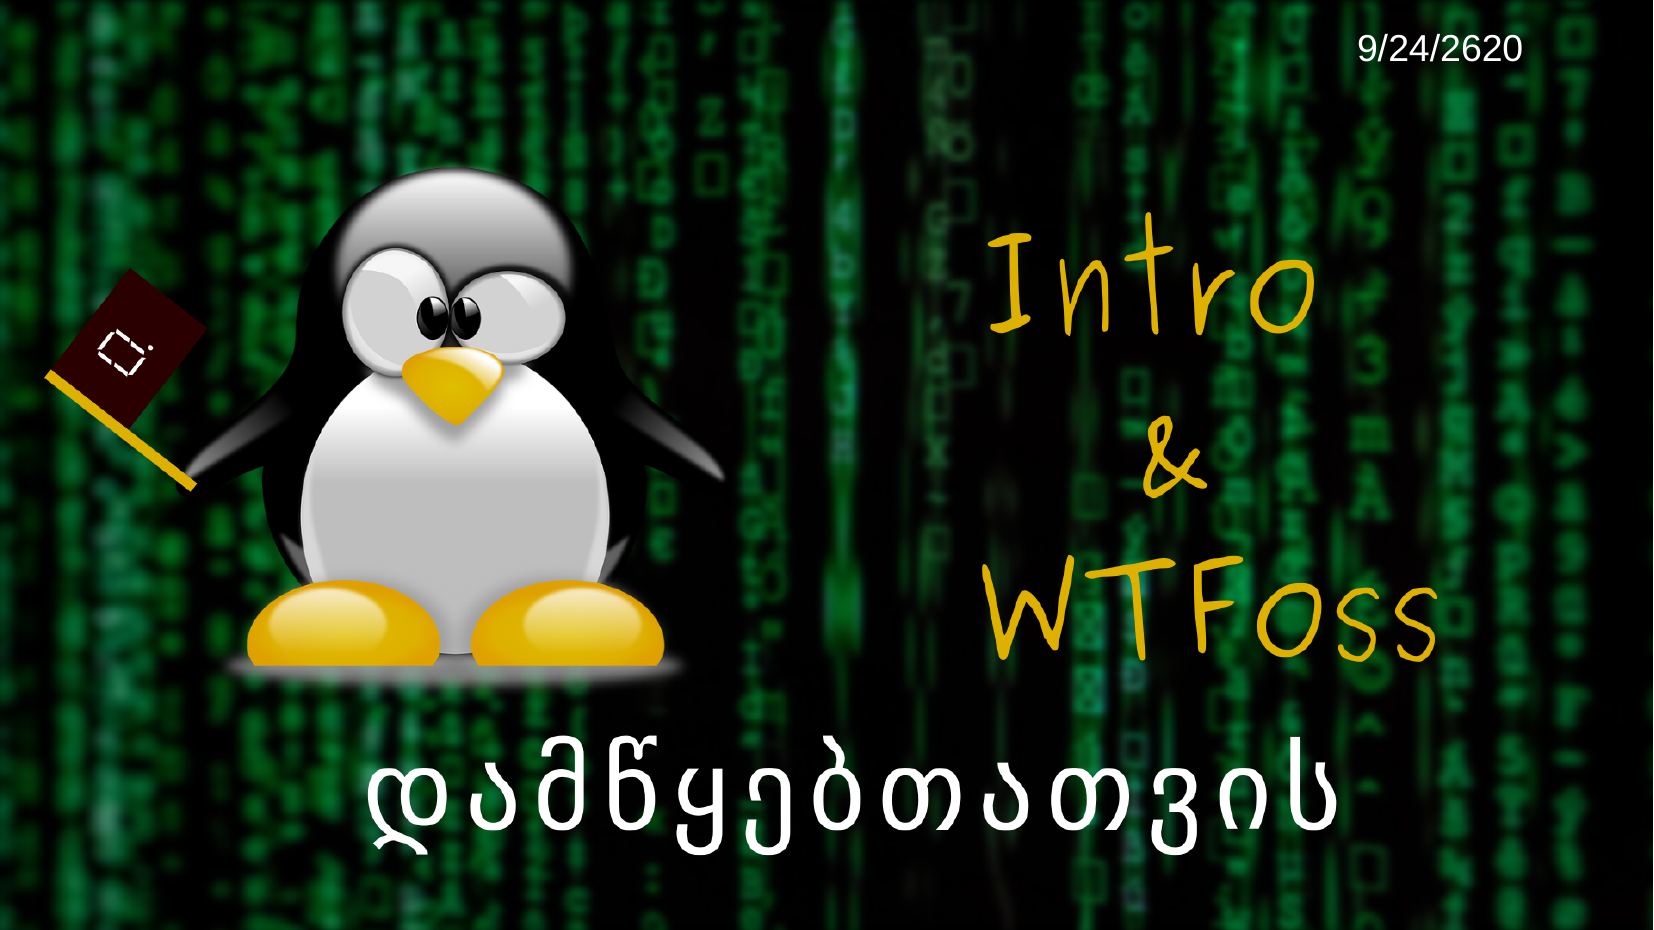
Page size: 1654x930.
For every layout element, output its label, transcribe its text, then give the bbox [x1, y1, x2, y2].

text_box 12/19/2020 [1342, 19, 1601, 91]
picture [0, 0, 1653, 930]
